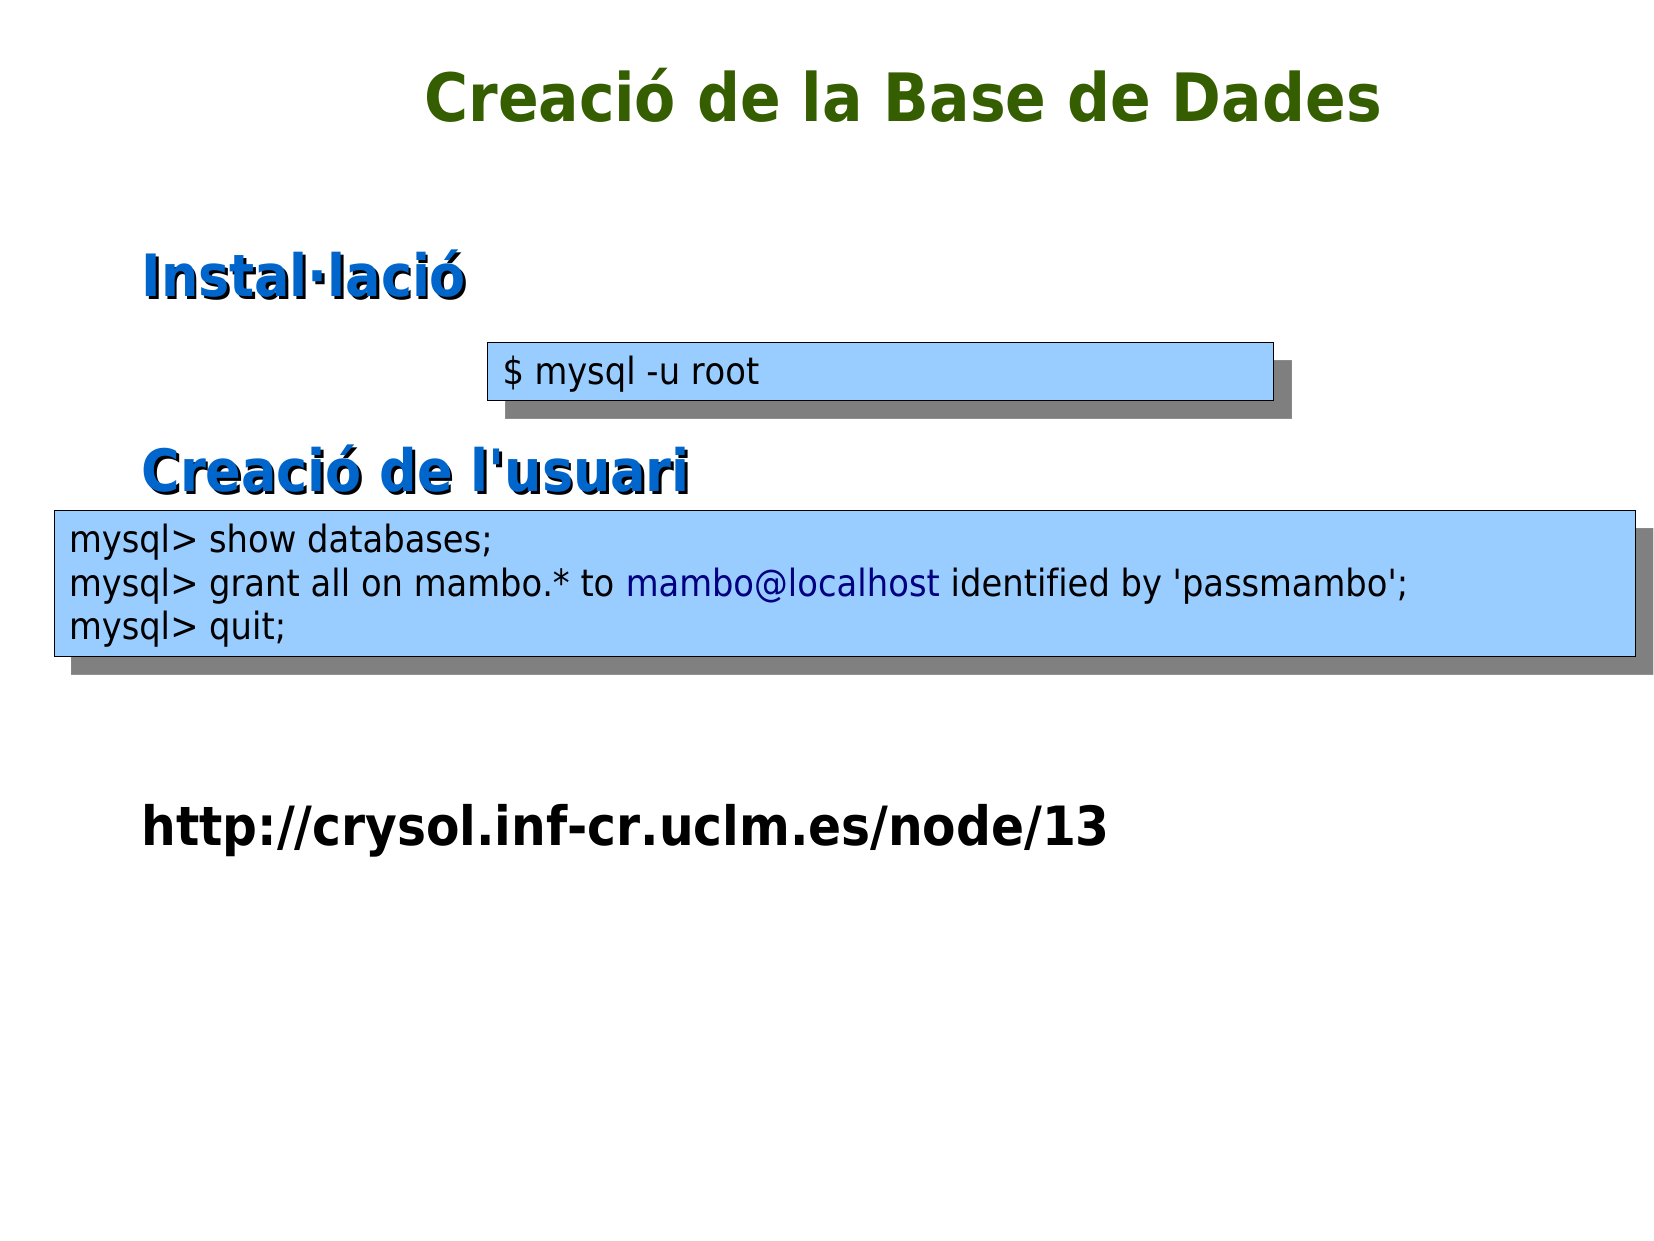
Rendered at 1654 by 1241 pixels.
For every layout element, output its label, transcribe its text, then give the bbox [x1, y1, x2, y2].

text_box $ mysql -u root [487, 342, 1274, 401]
text_box mysql> show databases; mysql> grant all on mambo.* to mambo@localhost identified by 'passmambo'; mysql> quit; [54, 510, 1636, 657]
list Instal·lació Creació de l'usuari http://crysol.inf-cr.uclm.es/node/13 [141, 242, 1630, 510]
title Creació de la Base de Dades [159, 56, 1648, 141]
list Instal·lació Creació de l'usuari http://crysol.inf-cr.uclm.es/node/13 [141, 675, 1630, 1093]
